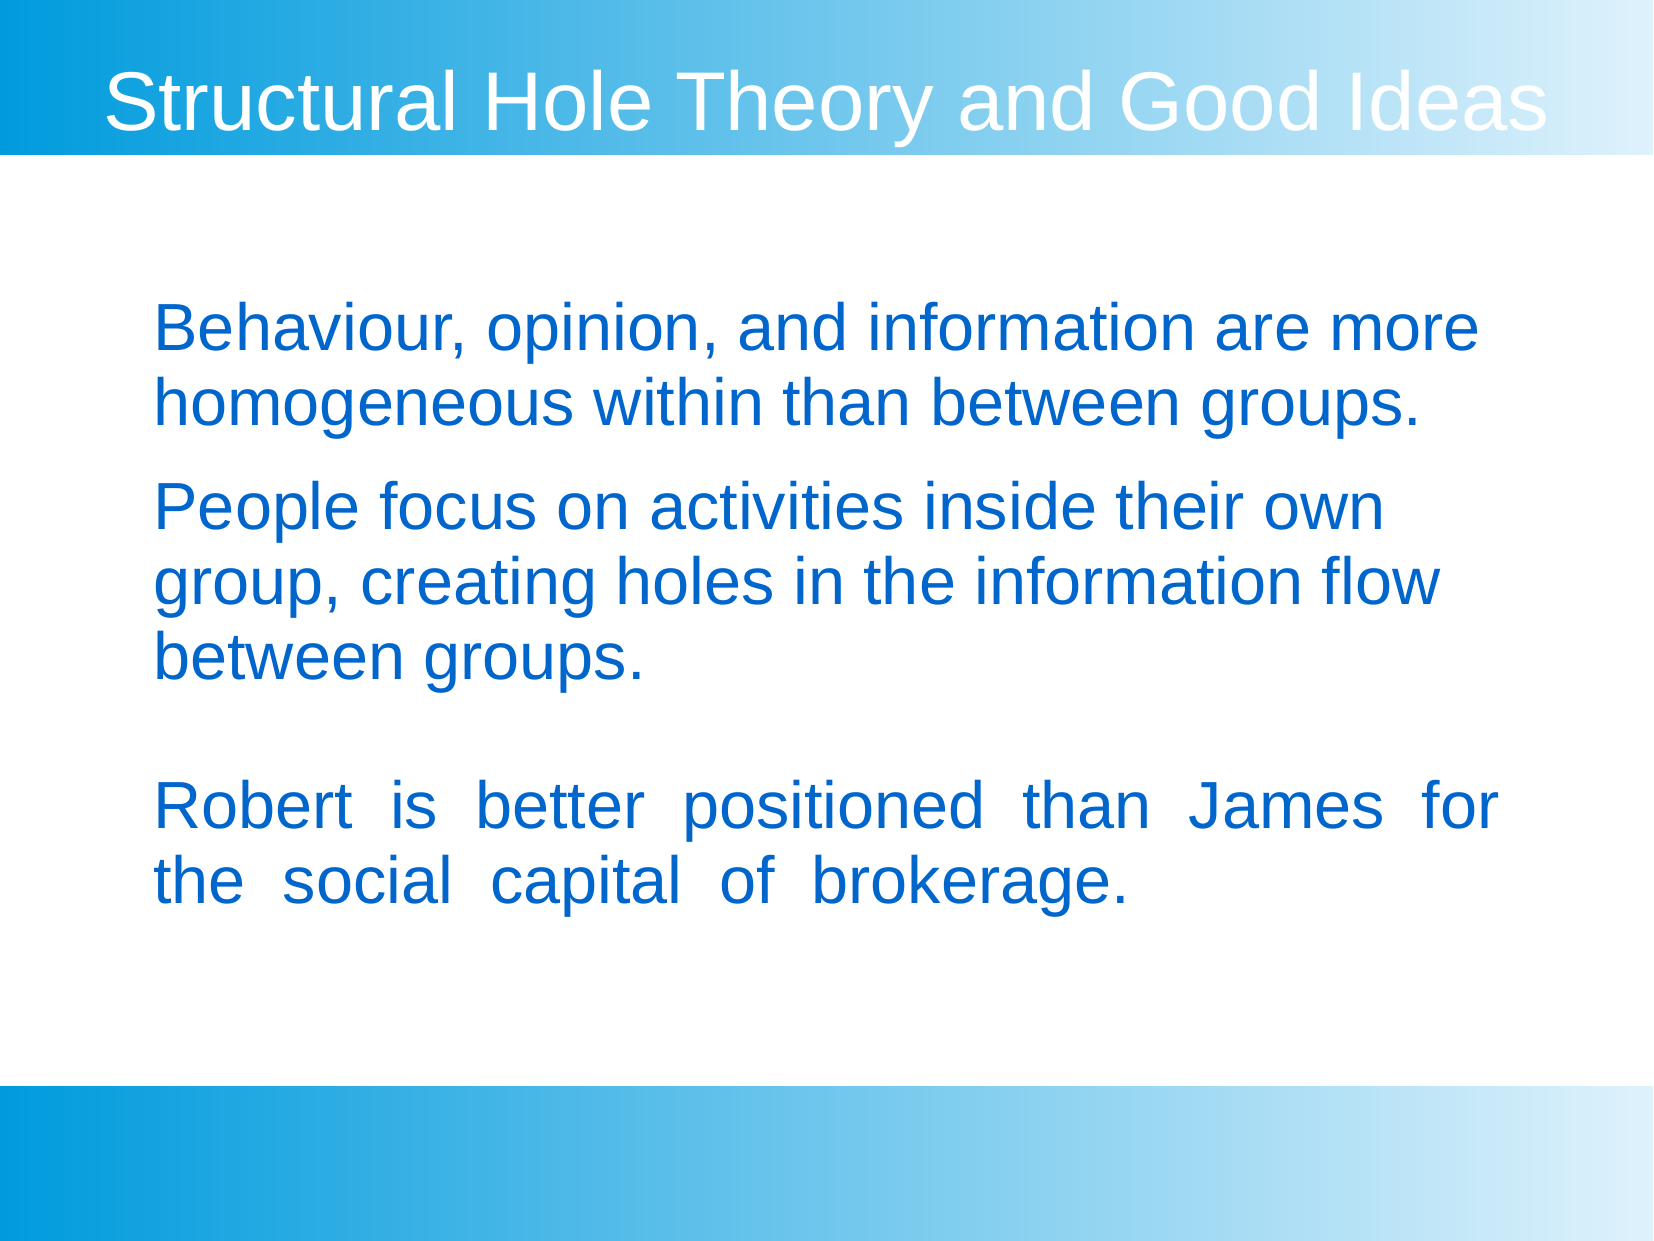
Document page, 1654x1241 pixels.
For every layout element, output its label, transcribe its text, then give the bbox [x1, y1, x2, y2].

title Structural Hole Theory and Good Ideas [82, 49, 1571, 155]
list Behaviour, opinion, and information are more homogeneous within than between groups. People focus on activities inside their own group, creating holes in the information flow between groups. Robert is better positioned than James for the social capital of brokerage. [82, 290, 1571, 1010]
